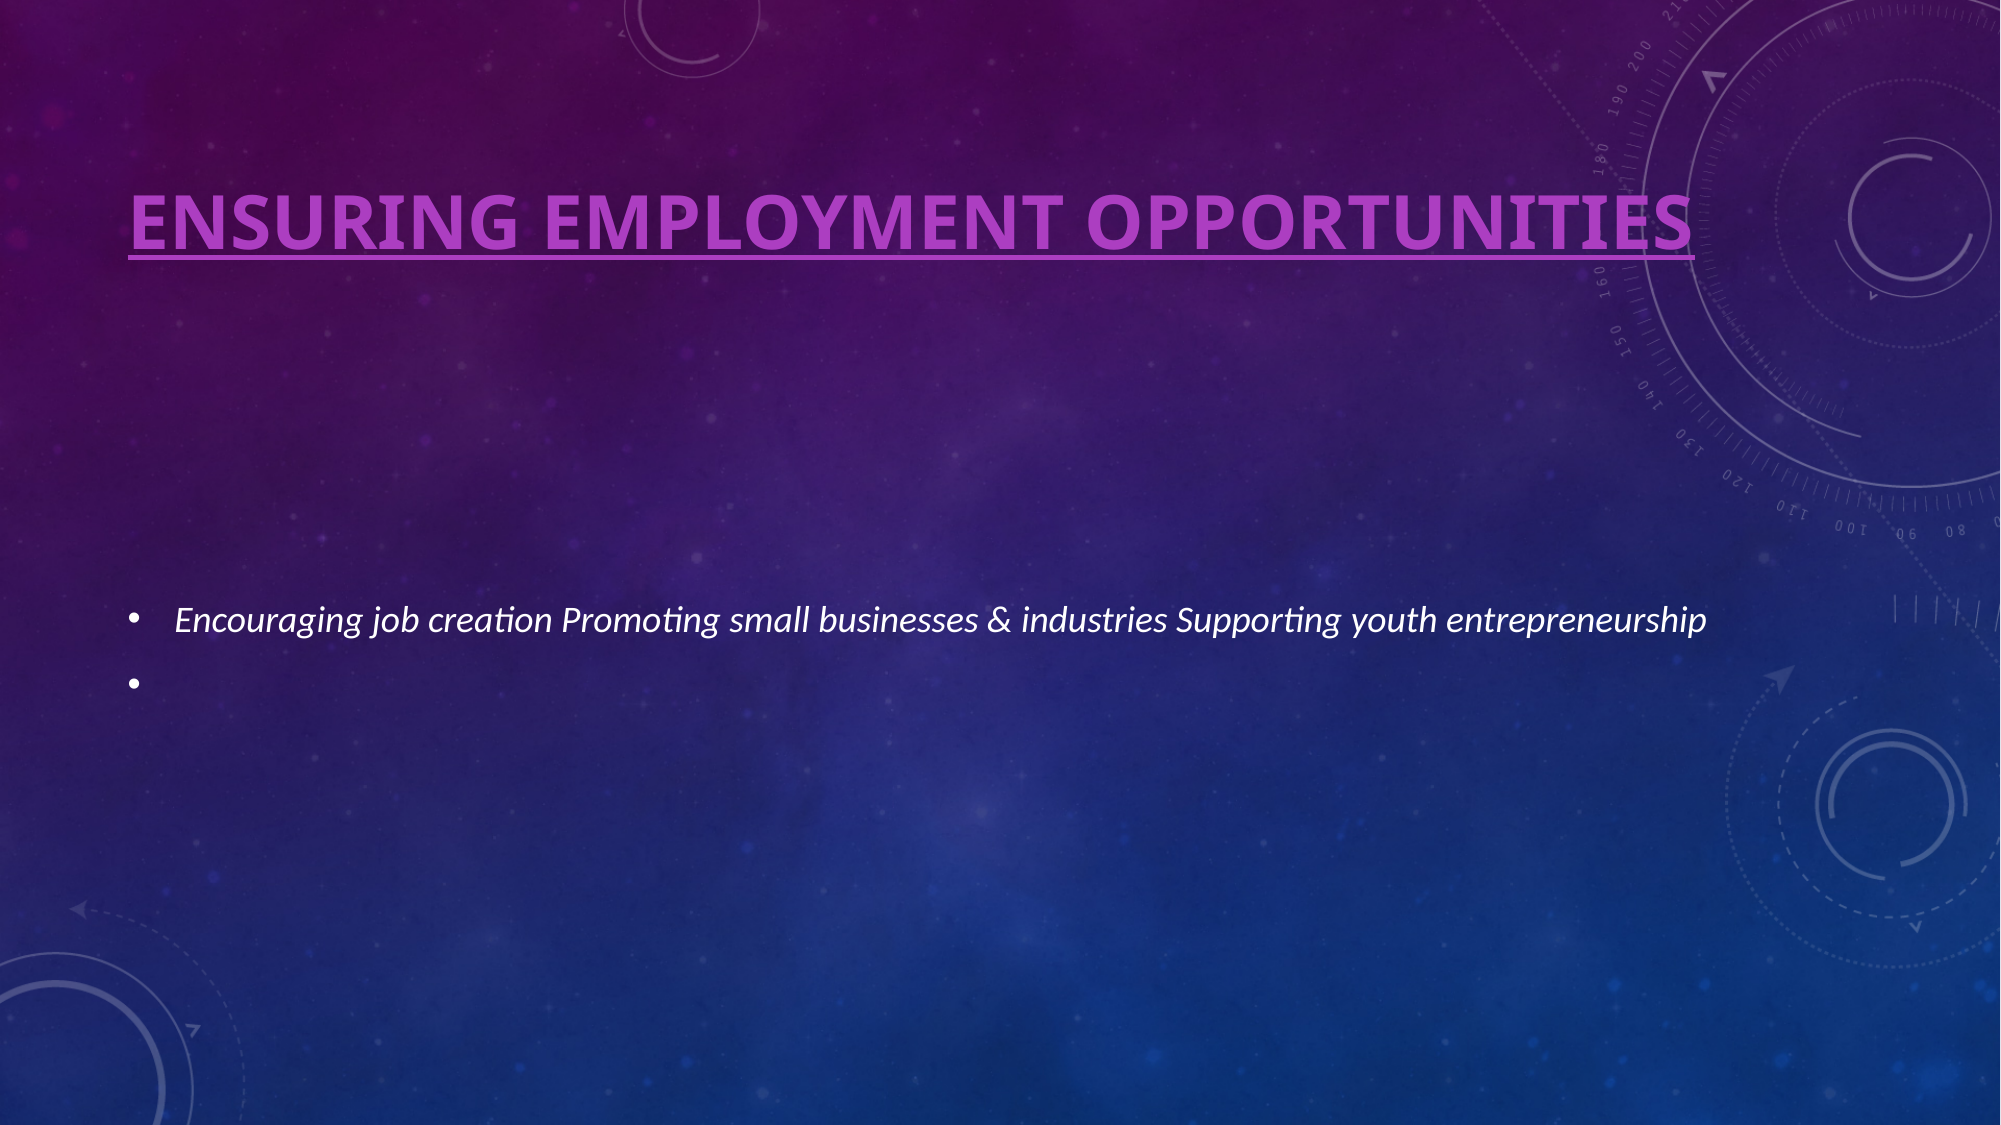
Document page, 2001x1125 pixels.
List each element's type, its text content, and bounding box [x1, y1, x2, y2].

title Ensuring Employment Opportunities [112, 99, 1775, 339]
list Encouraging job creation Promoting small businesses & industries Supporting youth entrepreneurship [112, 351, 1775, 950]
